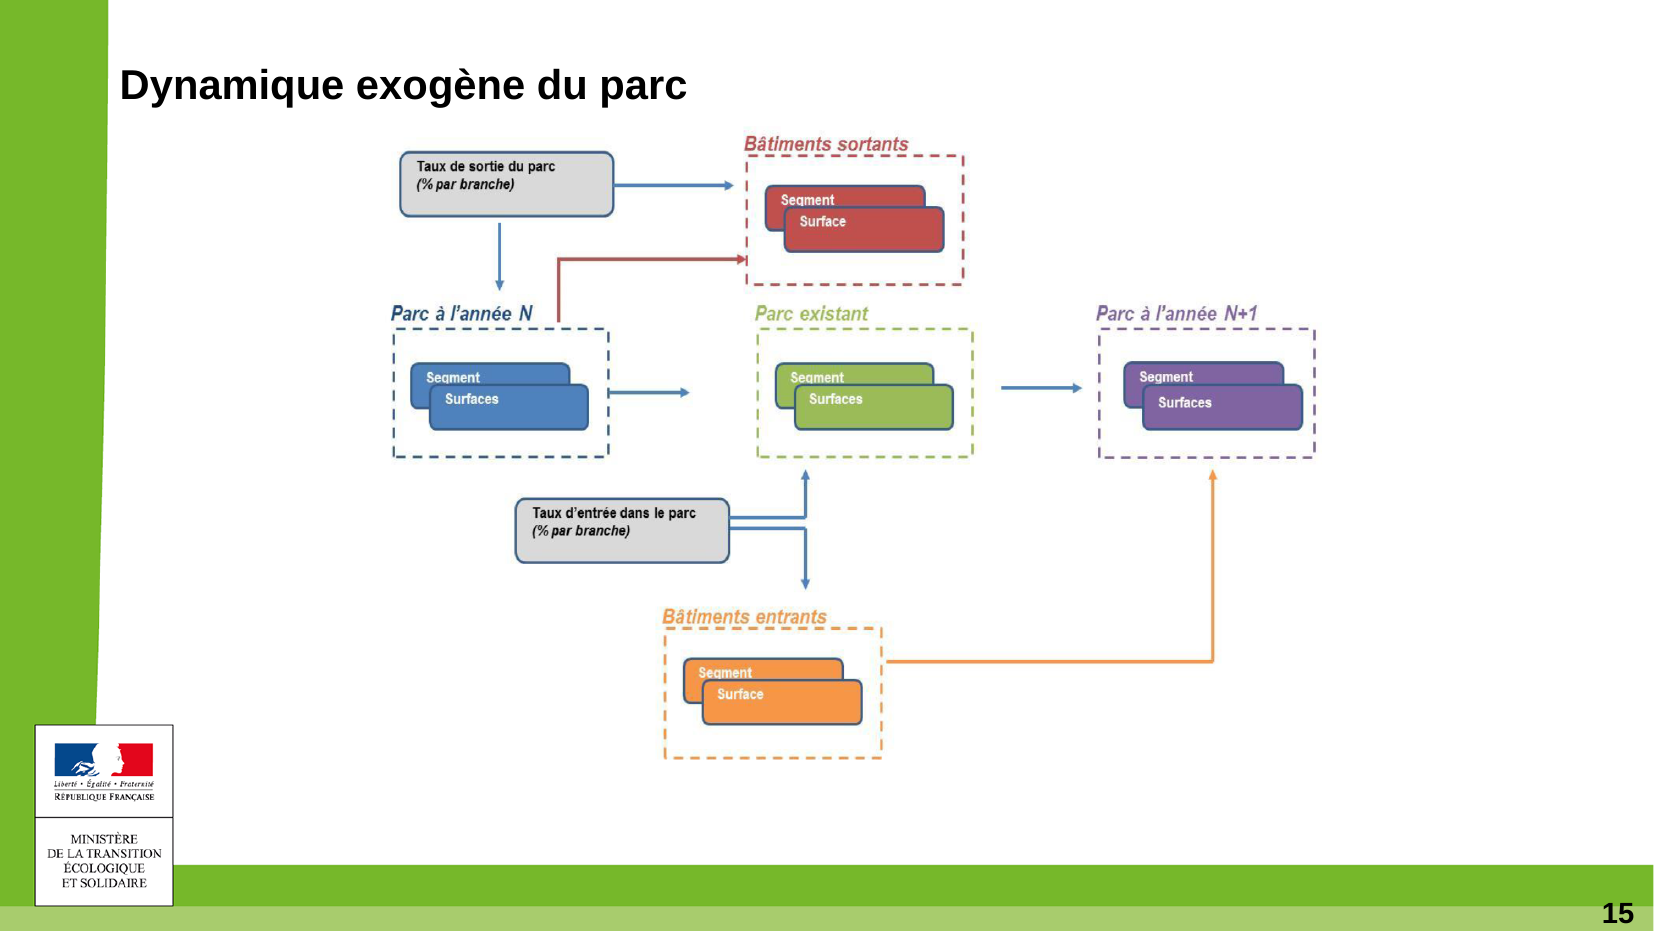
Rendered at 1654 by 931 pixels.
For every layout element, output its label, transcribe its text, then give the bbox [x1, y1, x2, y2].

title Dynamique exogène du parc [119, 25, 1608, 145]
picture [0, 0, 1654, 931]
list [186, 123, 1517, 837]
